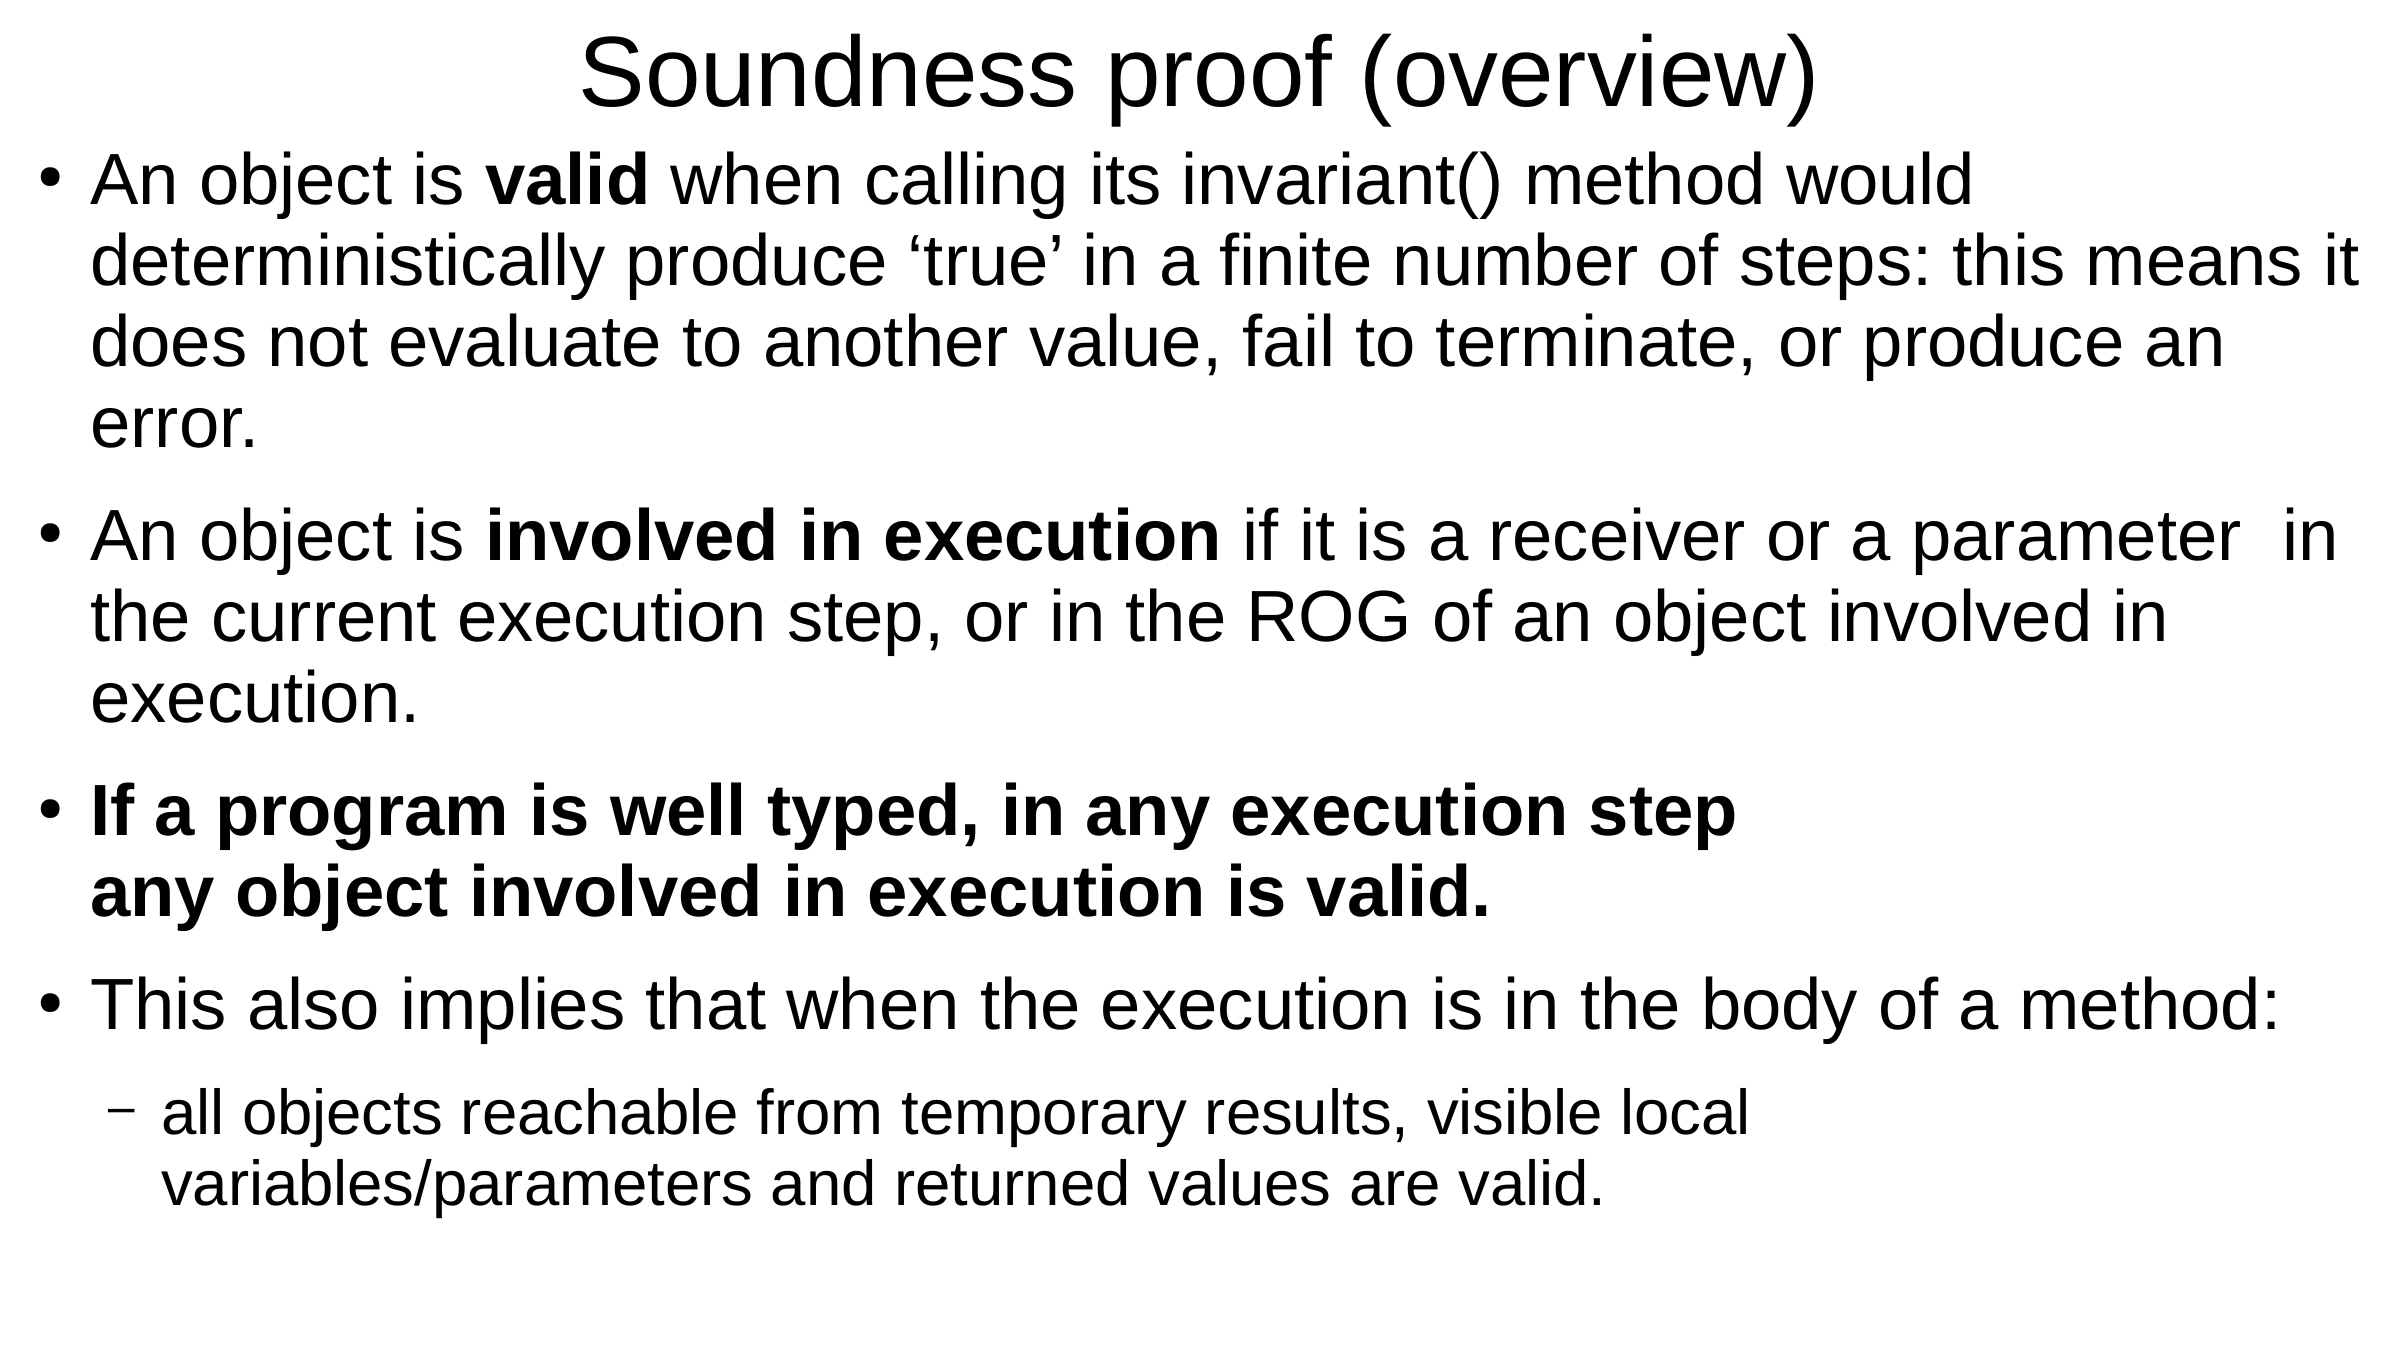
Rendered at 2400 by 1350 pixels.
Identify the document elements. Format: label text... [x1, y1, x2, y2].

title Soundness proof (overview) [120, 0, 2280, 138]
list An object is valid when calling its invariant() method would deterministically produce ‘true’ in a finite number of steps: this means it does not evaluate to another value, fail to terminate, or produce an error. An object is involved in execution if it is a receiver or a parameter in the current execution step, or in the ROG of an object involved in execution. If a program is well typed, in any execution step any object involved in execution is valid. This also implies that when the execution is in the body of a method: all objects reachable from temporary results, visible local variables/parameters and returned values are valid. [19, 138, 2375, 1321]
